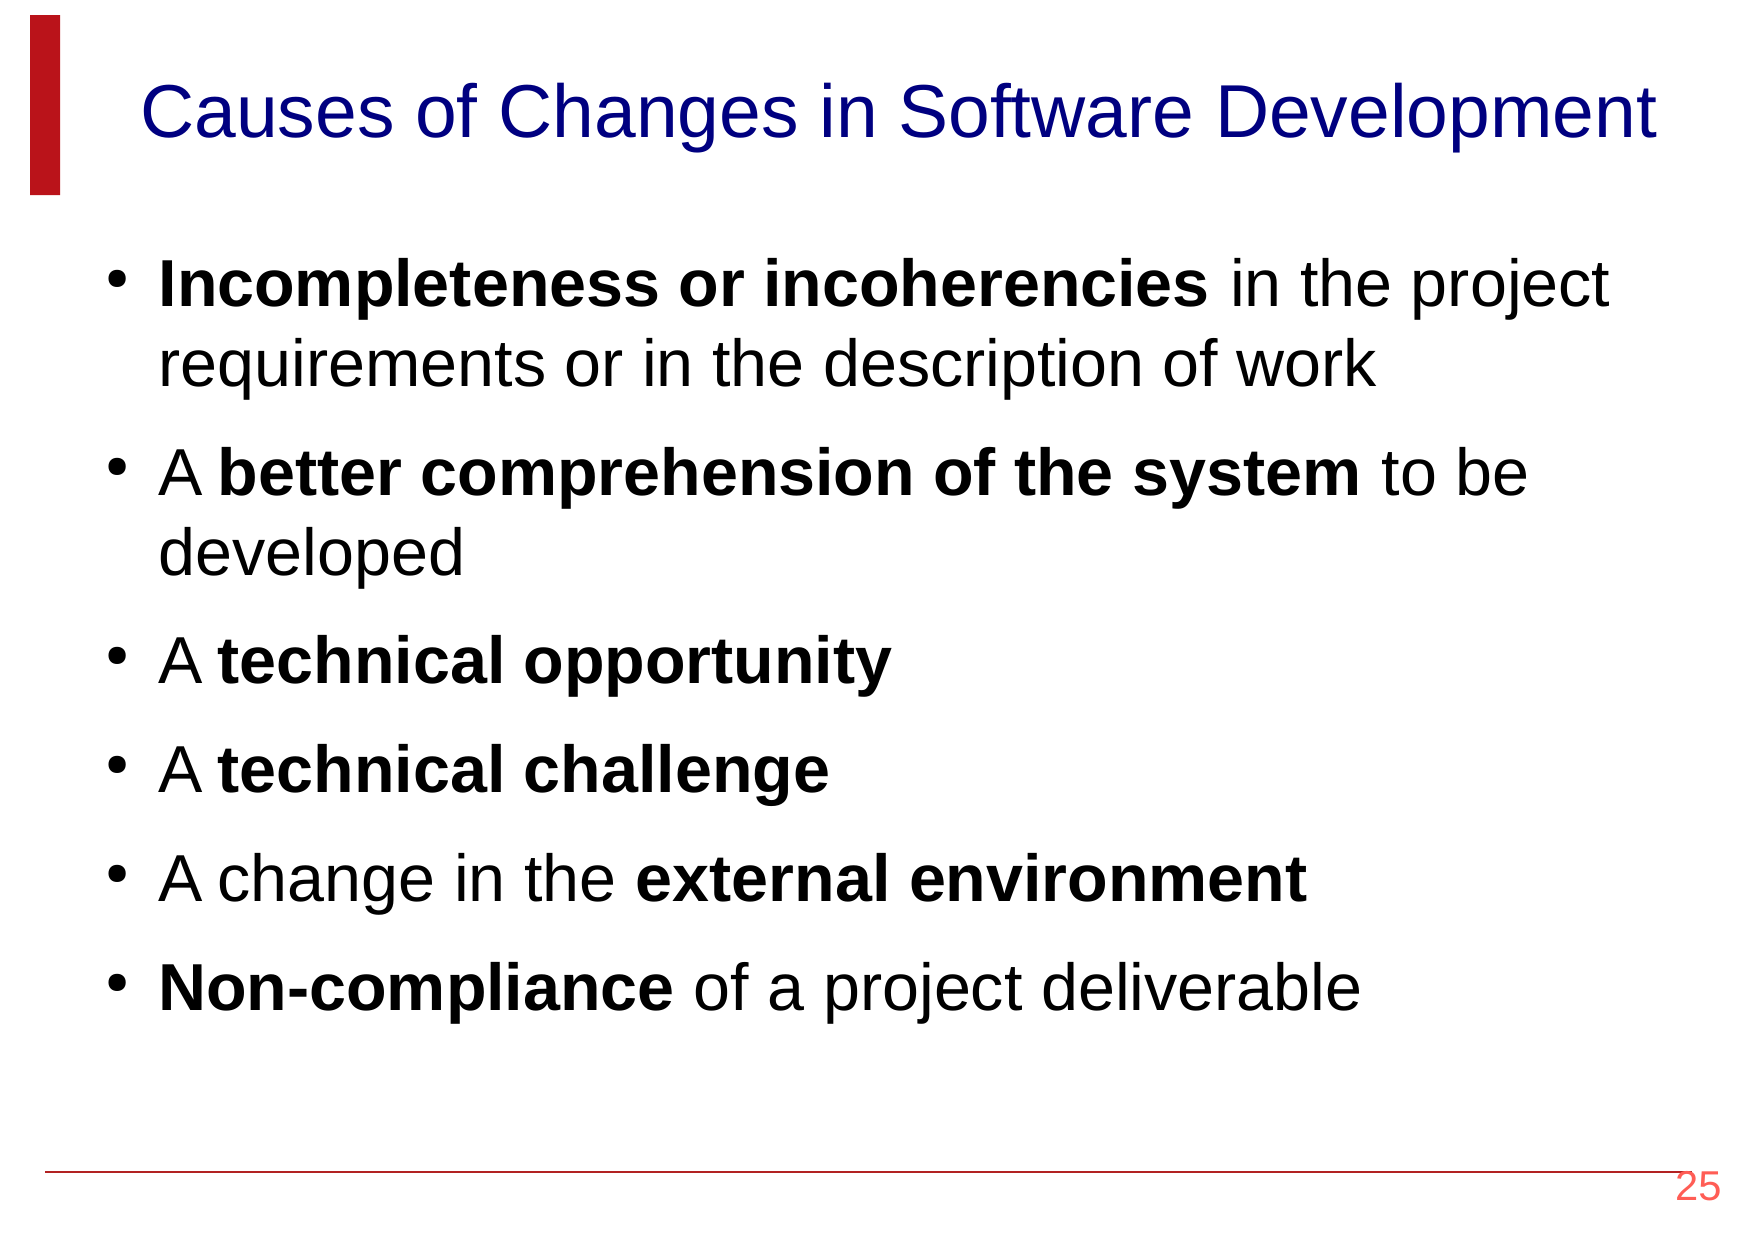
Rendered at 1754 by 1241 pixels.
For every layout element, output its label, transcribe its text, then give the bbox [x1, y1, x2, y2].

title Causes of Changes in Software Development [90, 19, 1726, 196]
text_box <number> [1660, 1159, 1737, 1231]
list Incompleteness or incoherencies in the project requirements or in the description of work A better comprehension of the system to be developed A technical opportunity A technical challenge A change in the external environment Non-compliance of a project deliverable [87, 240, 1696, 1081]
